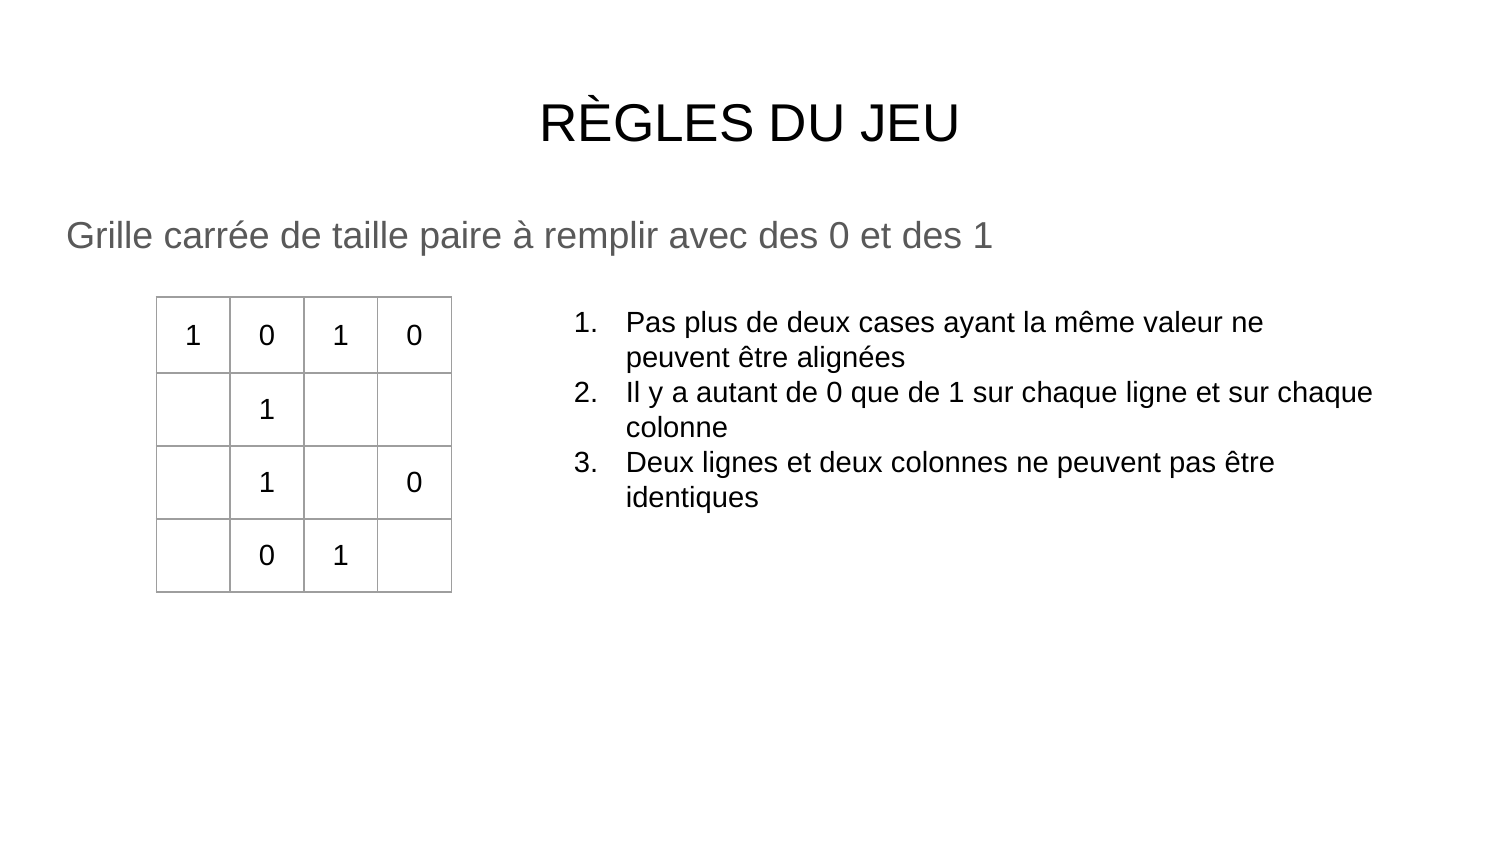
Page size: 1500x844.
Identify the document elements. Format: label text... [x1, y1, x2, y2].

table_cell [378, 520, 451, 591]
list Grille carrée de taille paire à remplir avec des 0 et des 1 [51, 189, 1449, 283]
table_header 1 [305, 298, 377, 372]
table_cell 1 [231, 447, 303, 518]
table_header 0 [378, 298, 451, 372]
table_header 0 [231, 298, 303, 372]
table_cell [157, 374, 229, 445]
title RÈGLES DU JEU [51, 72, 1449, 167]
table_cell 0 [231, 520, 303, 591]
table_cell 1 [305, 520, 377, 591]
table_header 1 [157, 298, 229, 372]
table_cell [305, 374, 377, 445]
table_cell [305, 447, 377, 518]
table_cell 1 [231, 374, 303, 445]
table_cell [157, 447, 229, 518]
table_cell [378, 374, 451, 445]
text_box Pas plus de deux cases ayant la même valeur ne peuvent être alignées Il y a autant de 0 que de 1 sur chaque ligne et sur chaque colonne Deux lignes et deux colonnes ne peuvent pas être identiques [535, 288, 1391, 529]
table_cell 0 [378, 447, 451, 518]
table_cell [157, 520, 229, 591]
